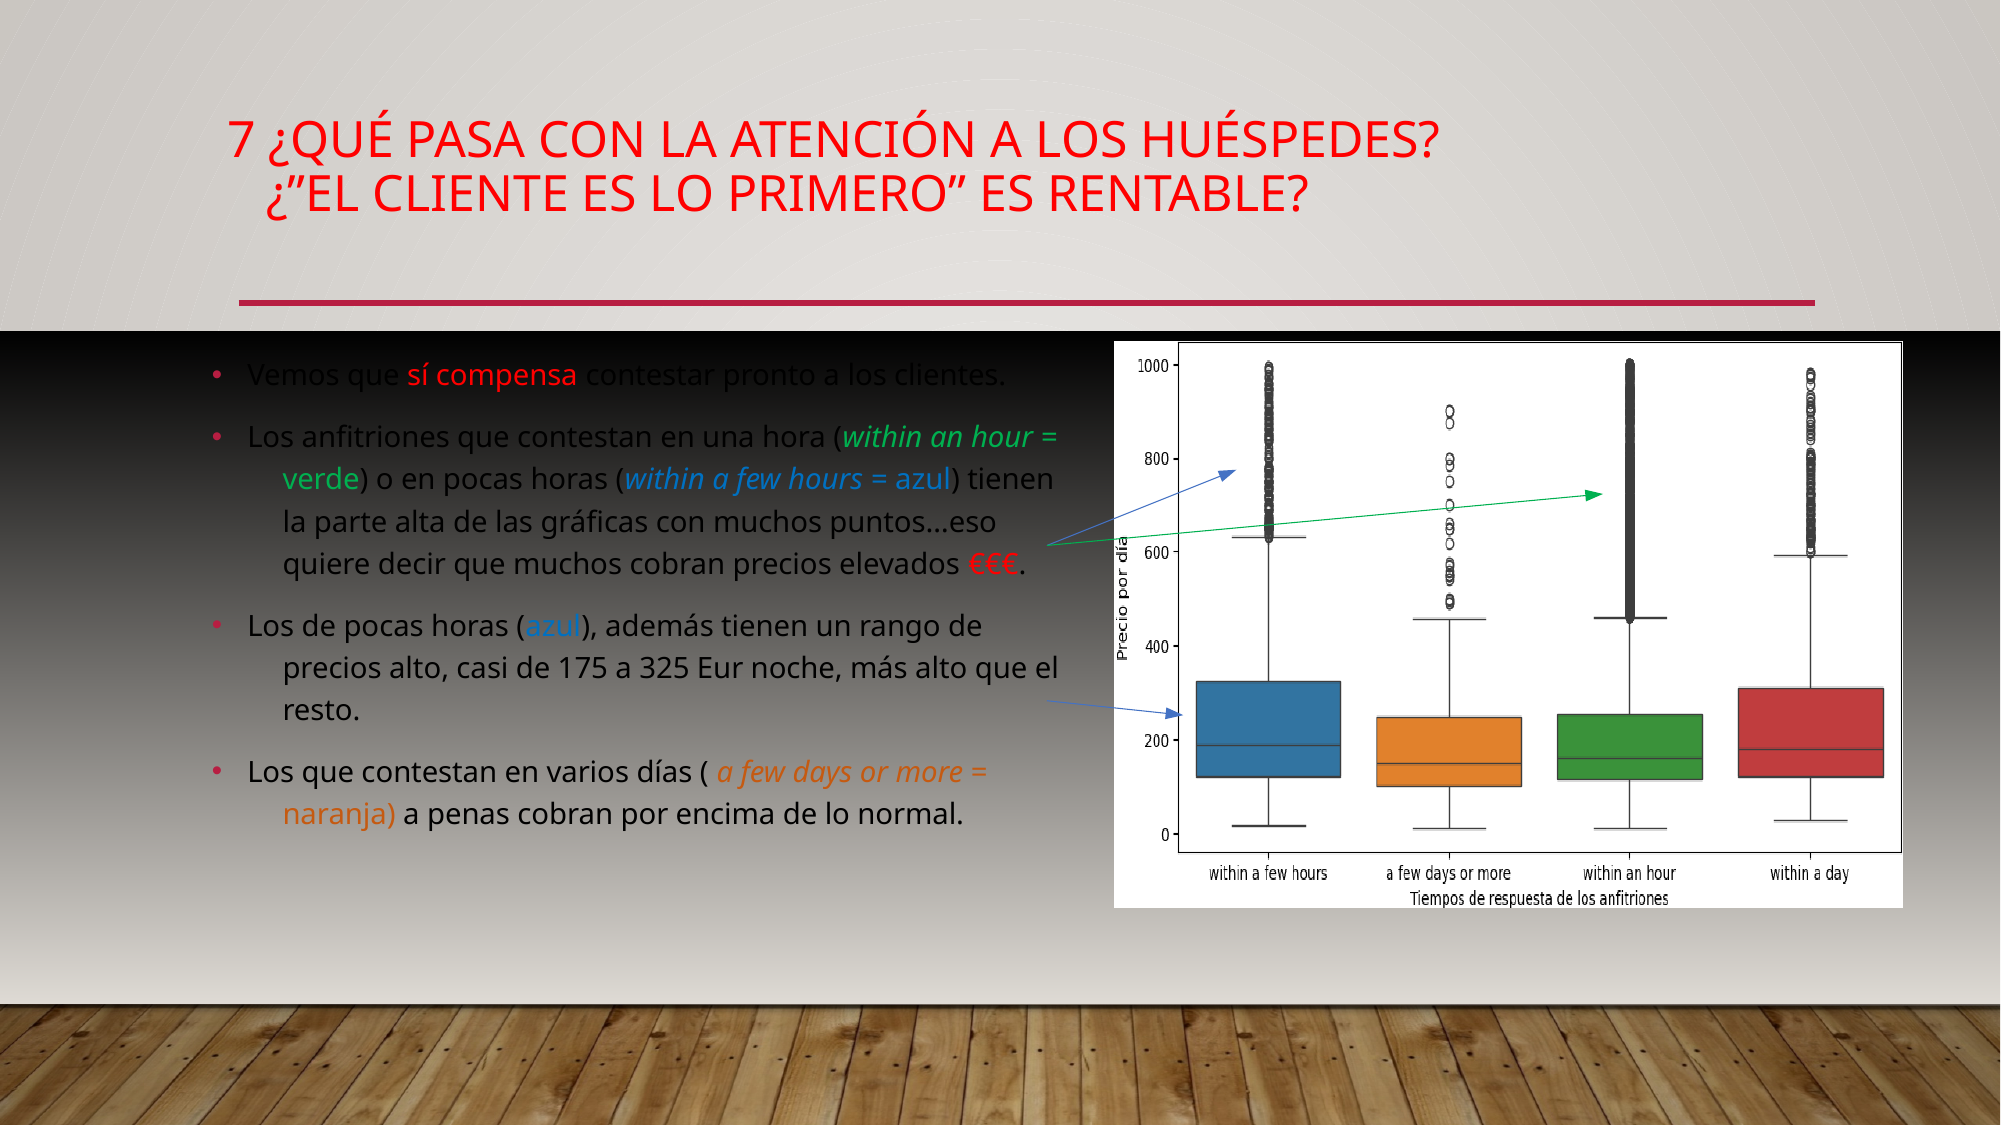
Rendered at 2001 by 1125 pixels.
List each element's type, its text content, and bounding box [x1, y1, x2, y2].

list Vemos que sí compensa contestar pronto a los clientes. Los anfitriones que contestan en una hora (within an hour = verde) o en pocas horas (within a few hours = azul) tienen la parte alta de las gráficas con muchos puntos…eso quiere decir que muchos cobran precios elevados €€€. Los de pocas horas (azul), además tienen un rango de precios alto, casi de 175 a 325 Eur noche, más alto que el resto. Los que contestan en varios días ( a few days or more = naranja) a penas cobran por encima de lo normal. [196, 341, 1083, 908]
picture [1114, 341, 1903, 908]
title 7 ¿qué pasa con la atención a los huéspedes? ¿”el cliente es lo primero” es rentable? [212, 107, 1788, 280]
